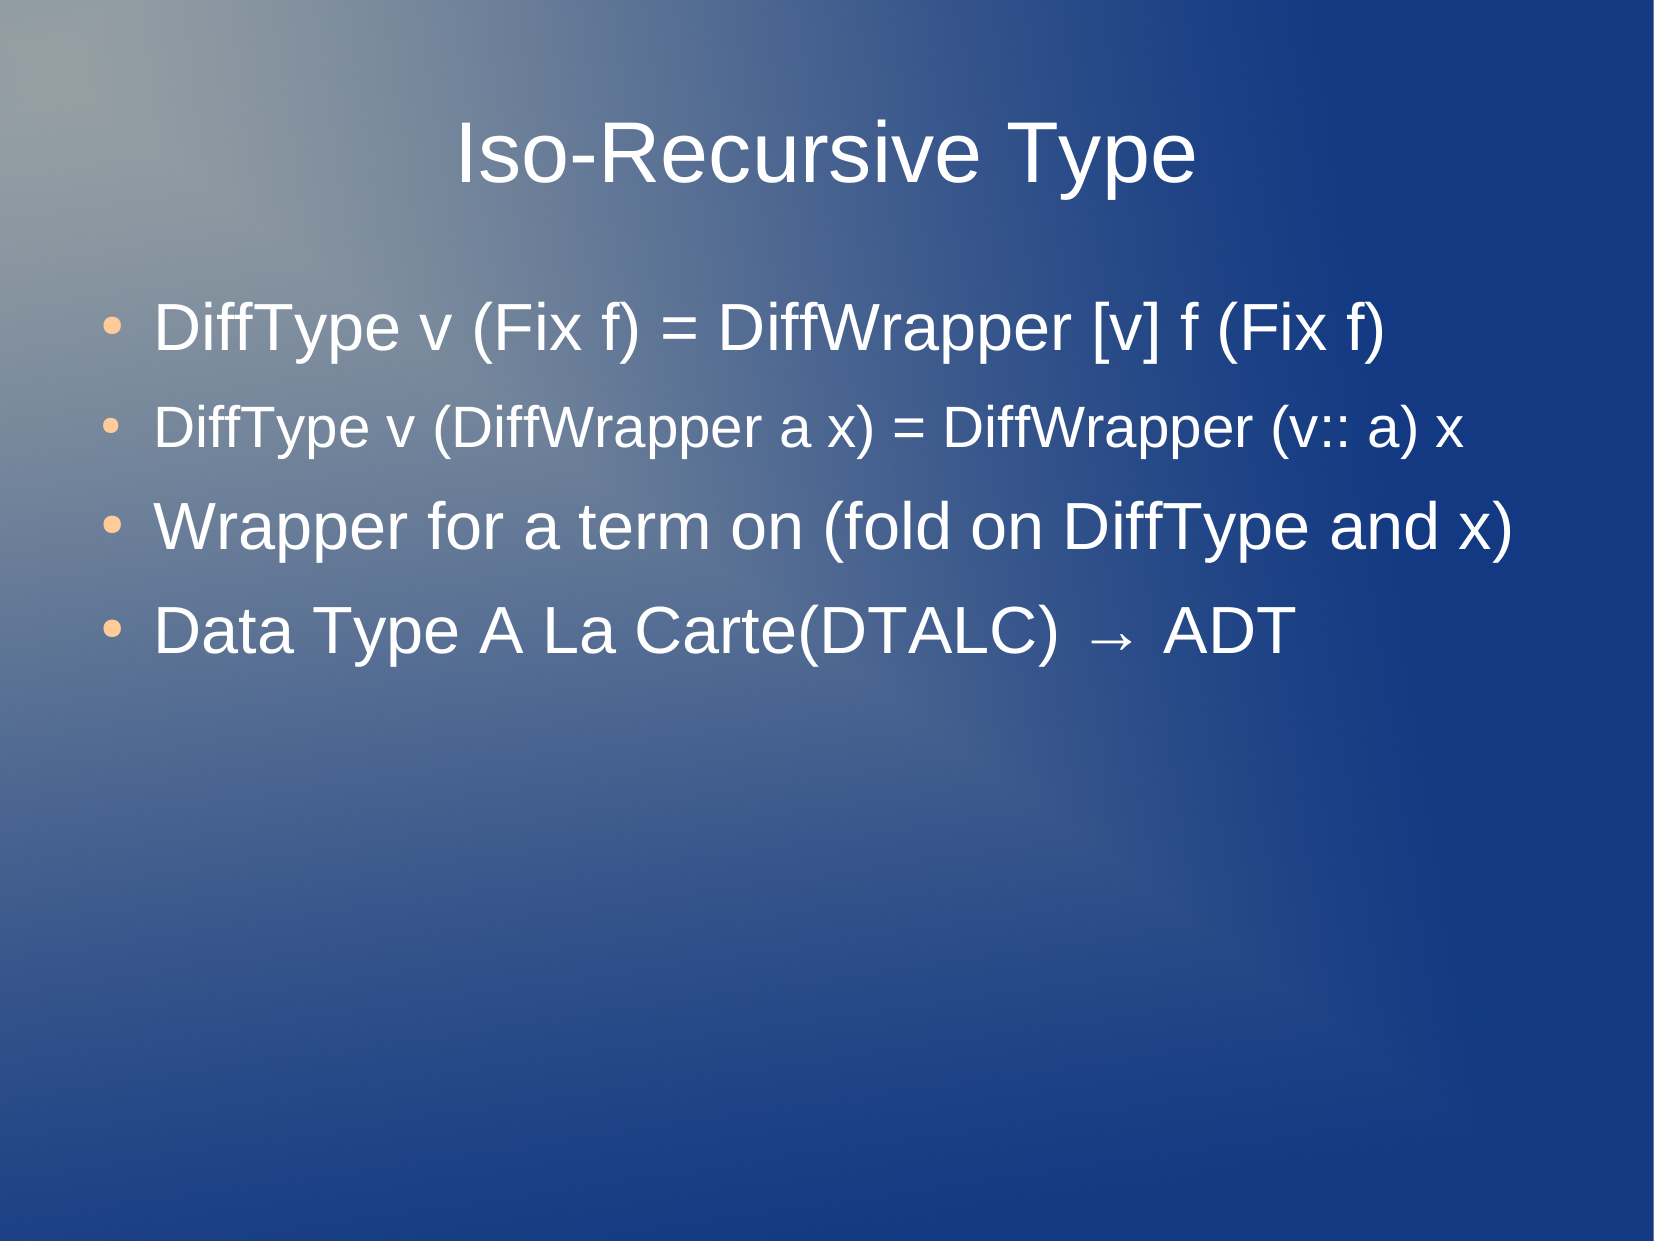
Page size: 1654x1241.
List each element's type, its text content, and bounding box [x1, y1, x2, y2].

title Iso-Recursive Type [82, 49, 1571, 257]
list DiffType v (Fix f) = DiffWrapper [v] f (Fix f) DiffType v (DiffWrapper a x) = DiffWrapper (v:: a) x Wrapper for a term on (fold on DiffType and x) Data Type A La Carte(DTALC) → ADT [82, 290, 1571, 1109]
picture [0, 0, 1654, 1241]
